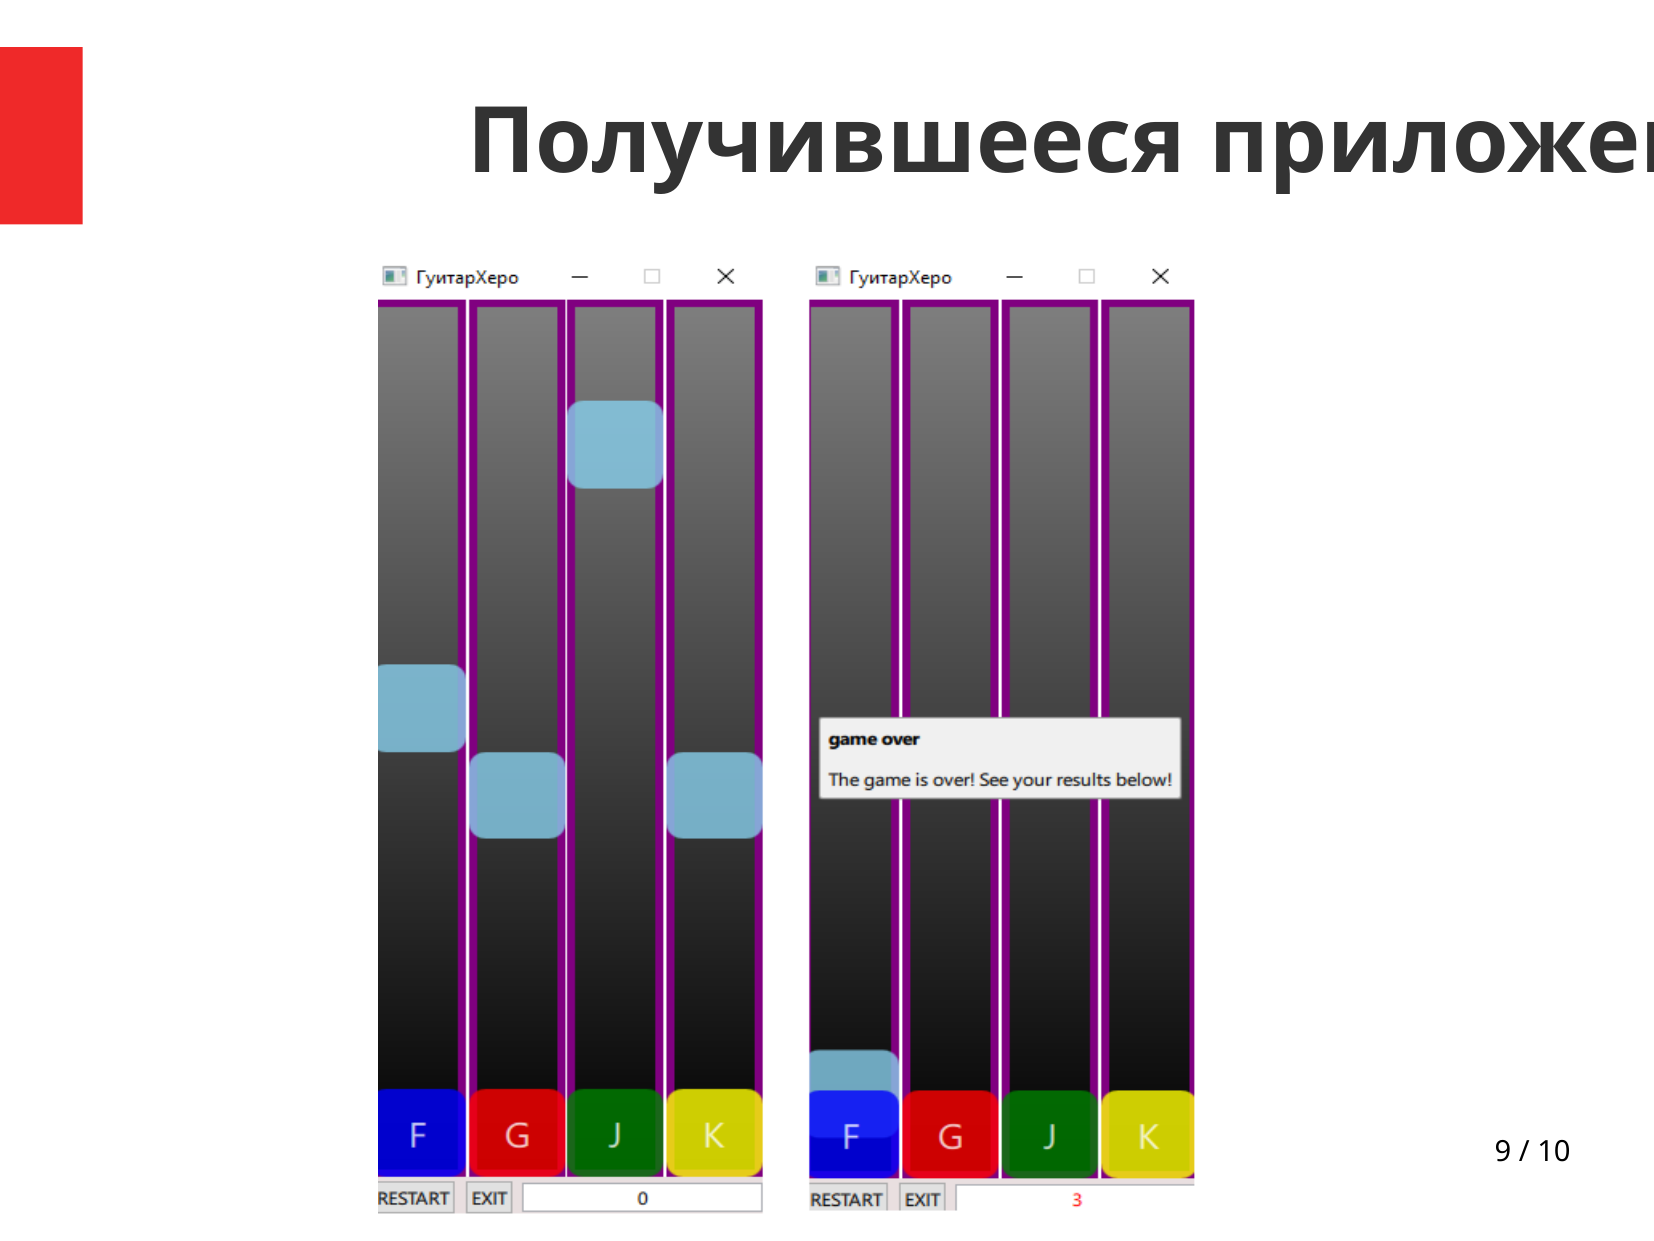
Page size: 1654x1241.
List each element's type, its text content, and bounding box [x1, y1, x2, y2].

picture [378, 256, 1201, 1221]
title Получившееся приложение [467, 30, 1654, 245]
